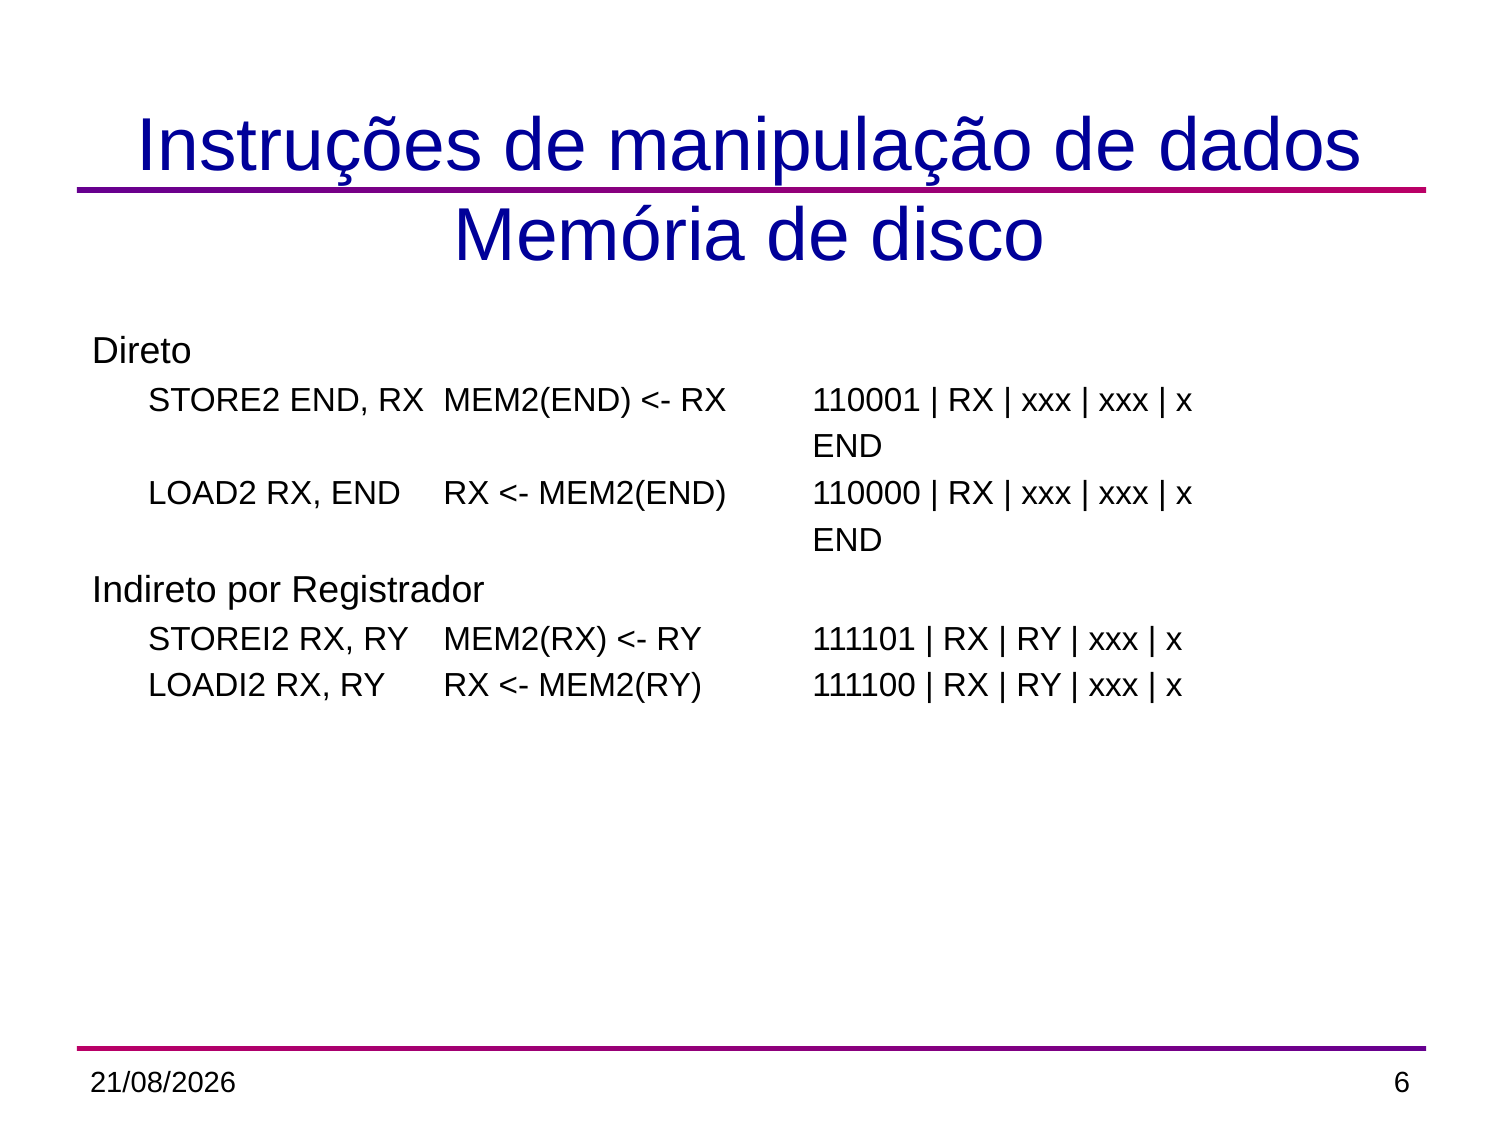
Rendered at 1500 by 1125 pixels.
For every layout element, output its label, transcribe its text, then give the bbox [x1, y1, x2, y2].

list Direto STORE2 END, RX MEM2(END) <- RX 110001 | RX | xxx | xxx | x END LOAD2 RX, END RX <- MEM2(END) 110000 | RX | xxx | xxx | x END Indireto por Registrador STOREI2 RX, RY MEM2(RX) <- RY 111101 | RX | RY | xxx | x LOADI2 RX, RY RX <- MEM2(RY) 111100 | RX | RY | xxx | x [76, 318, 1427, 1122]
title Instruções de manipulação de dados Memória de disco [76, 165, 1424, 284]
slide_number 24/07/2021 [75, 1055, 425, 1125]
